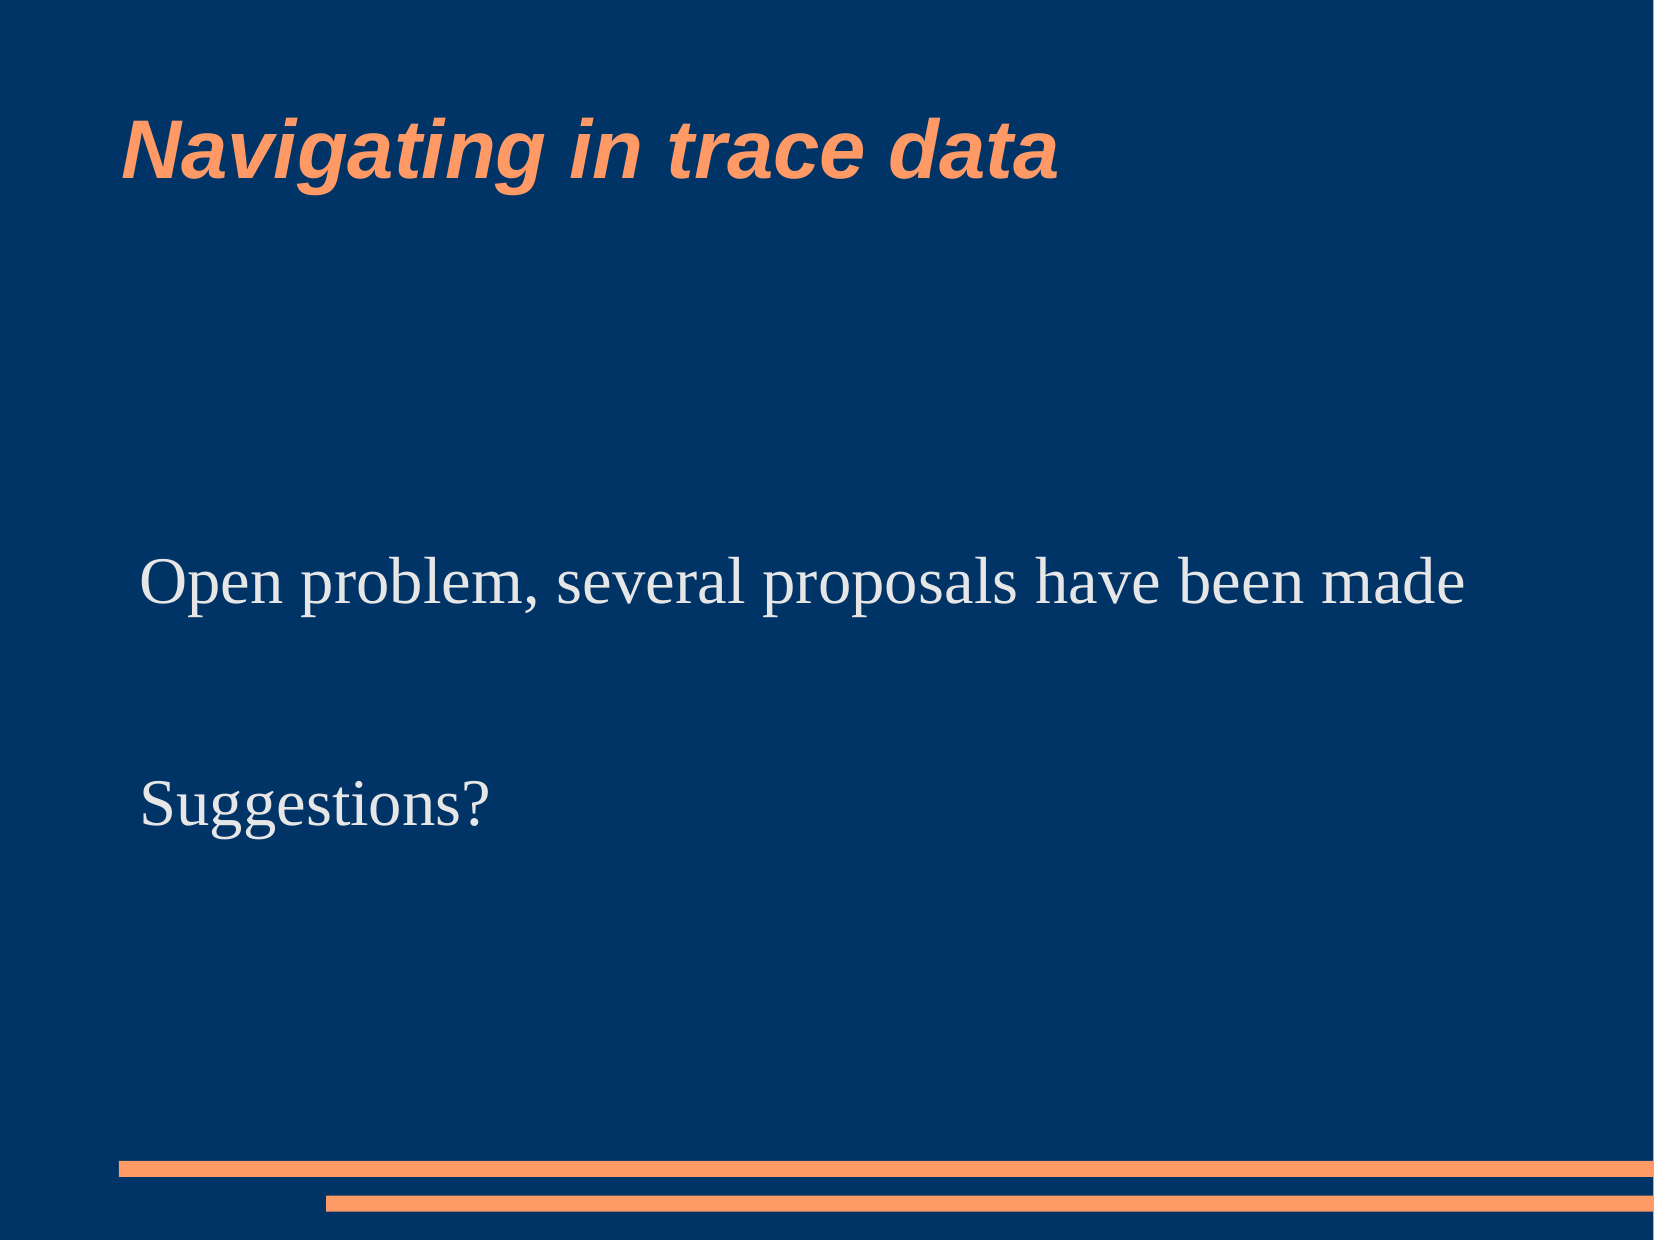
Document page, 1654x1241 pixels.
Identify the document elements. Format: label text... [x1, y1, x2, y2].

title Navigating in trace data [121, 46, 1534, 254]
list Open problem, several proposals have been made Suggestions? [121, 322, 1561, 1133]
